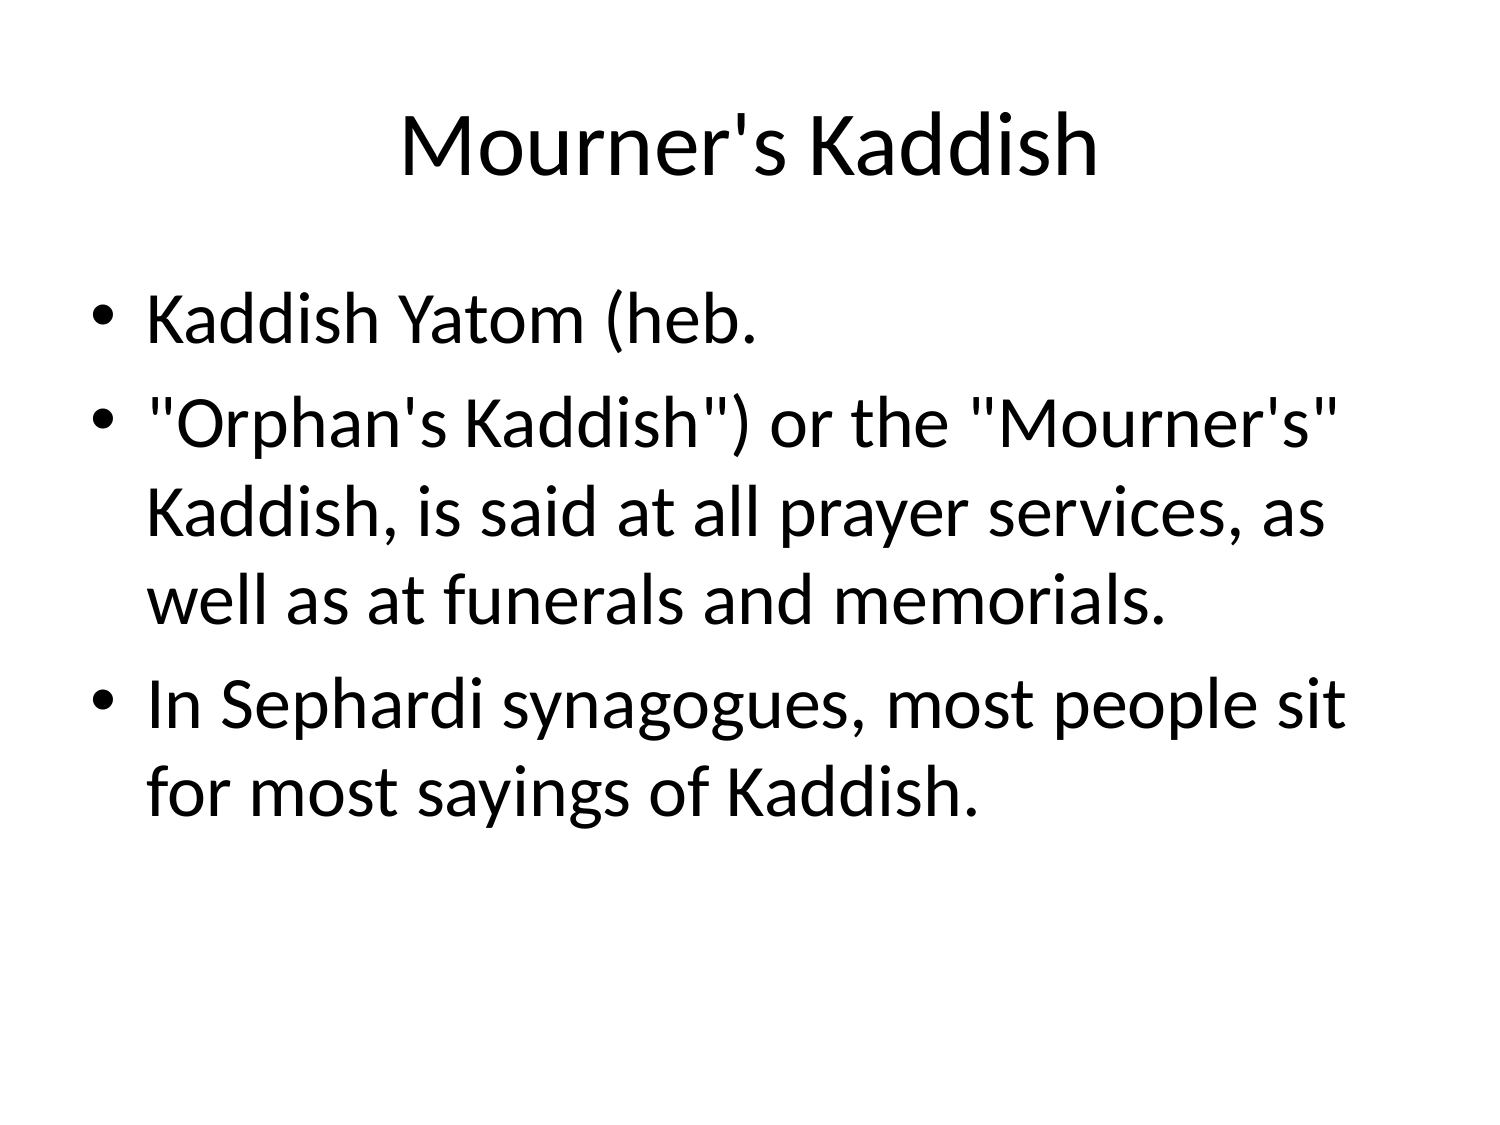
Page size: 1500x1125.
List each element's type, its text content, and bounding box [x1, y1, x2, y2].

title Mourner's Kaddish [75, 45, 1425, 233]
list Kaddish Yatom (heb. "Orphan's Kaddish") or the "Mourner's" Kaddish, is said at all prayer services, as well as at funerals and memorials. In Sephardi synagogues, most people sit for most sayings of Kaddish. [75, 262, 1425, 1005]
